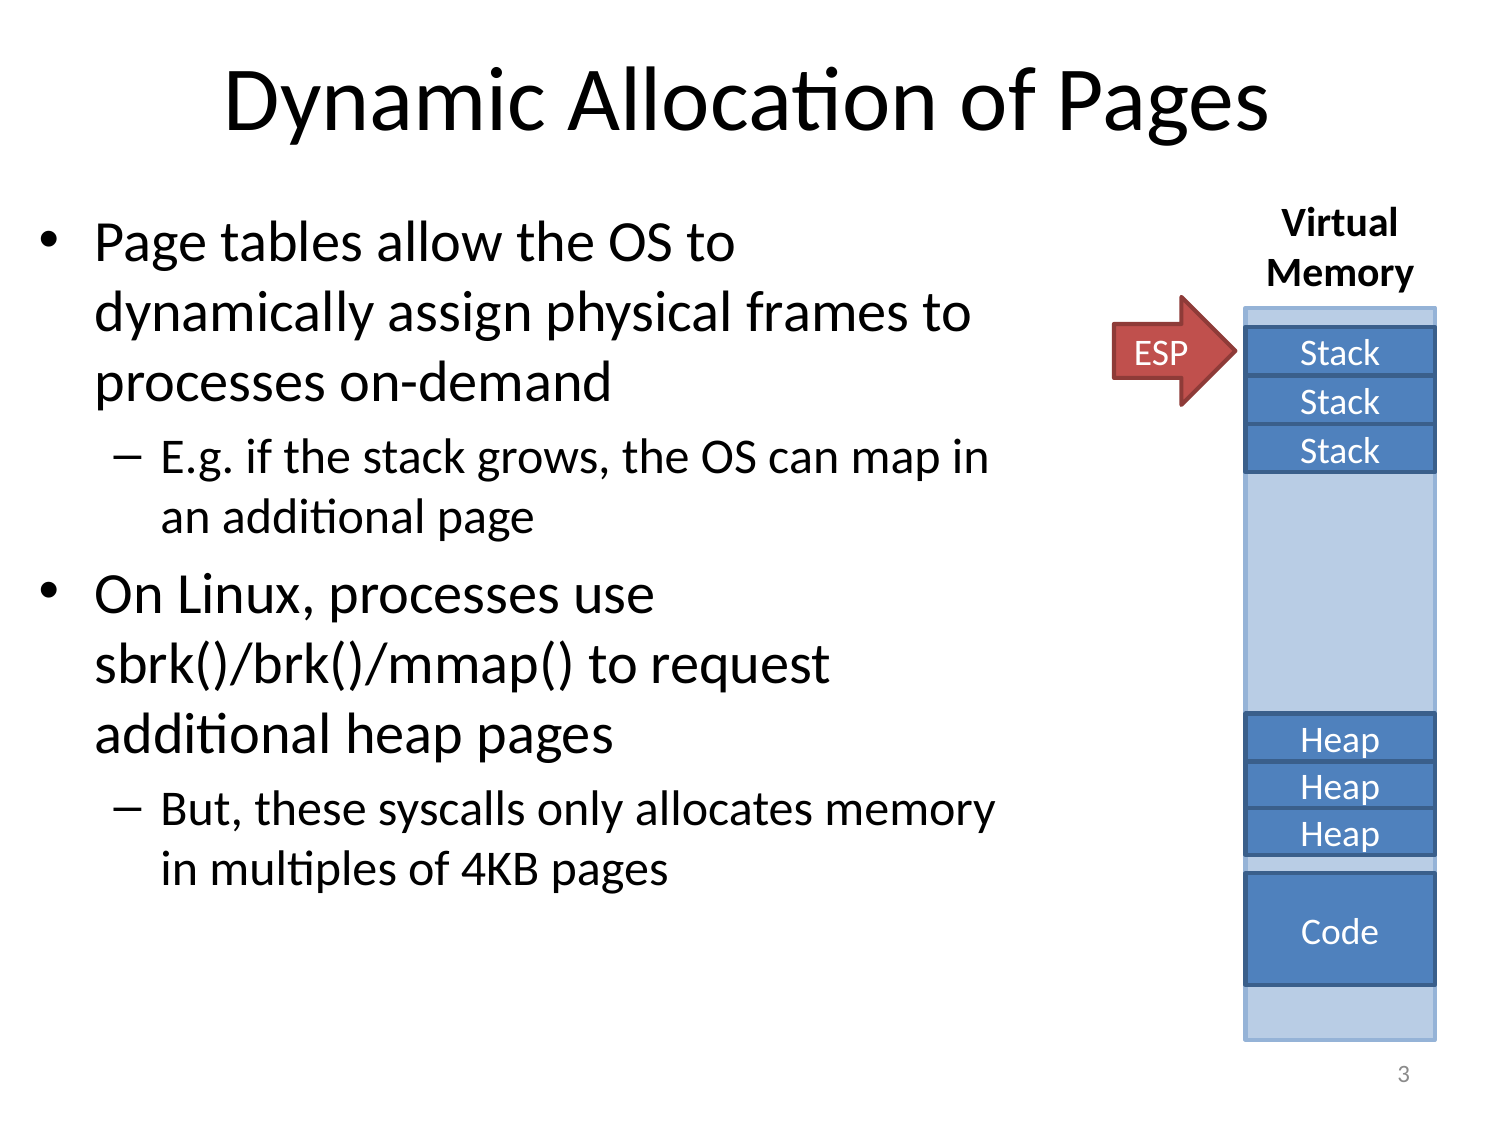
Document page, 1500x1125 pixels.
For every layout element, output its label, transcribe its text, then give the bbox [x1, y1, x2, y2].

slide_number <number> [1074, 1042, 1425, 1103]
text_box Code [1245, 873, 1435, 985]
text_box Stack [1245, 424, 1435, 473]
title Dynamic Allocation of Pages [7, 0, 1488, 188]
text_box ESP [1114, 296, 1236, 405]
text_box [1245, 856, 1435, 873]
text_box [1245, 985, 1435, 1040]
text_box Virtual Memory [1250, 187, 1430, 303]
text_box Heap [1245, 713, 1435, 762]
text_box Heap [1245, 762, 1435, 809]
text_box Heap [1245, 809, 1435, 856]
text_box [1245, 307, 1435, 326]
text_box [1245, 473, 1435, 713]
text_box Stack [1245, 375, 1435, 424]
list Page tables allow the OS to dynamically assign physical frames to processes on-demand E.g. if the stack grows, the OS can map in an additional page On Linux, processes use sbrk()/brk()/mmap() to request additional heap pages But, these syscalls only allocates memory in multiples of 4KB pages [23, 195, 1019, 1040]
text_box Stack [1245, 326, 1435, 375]
